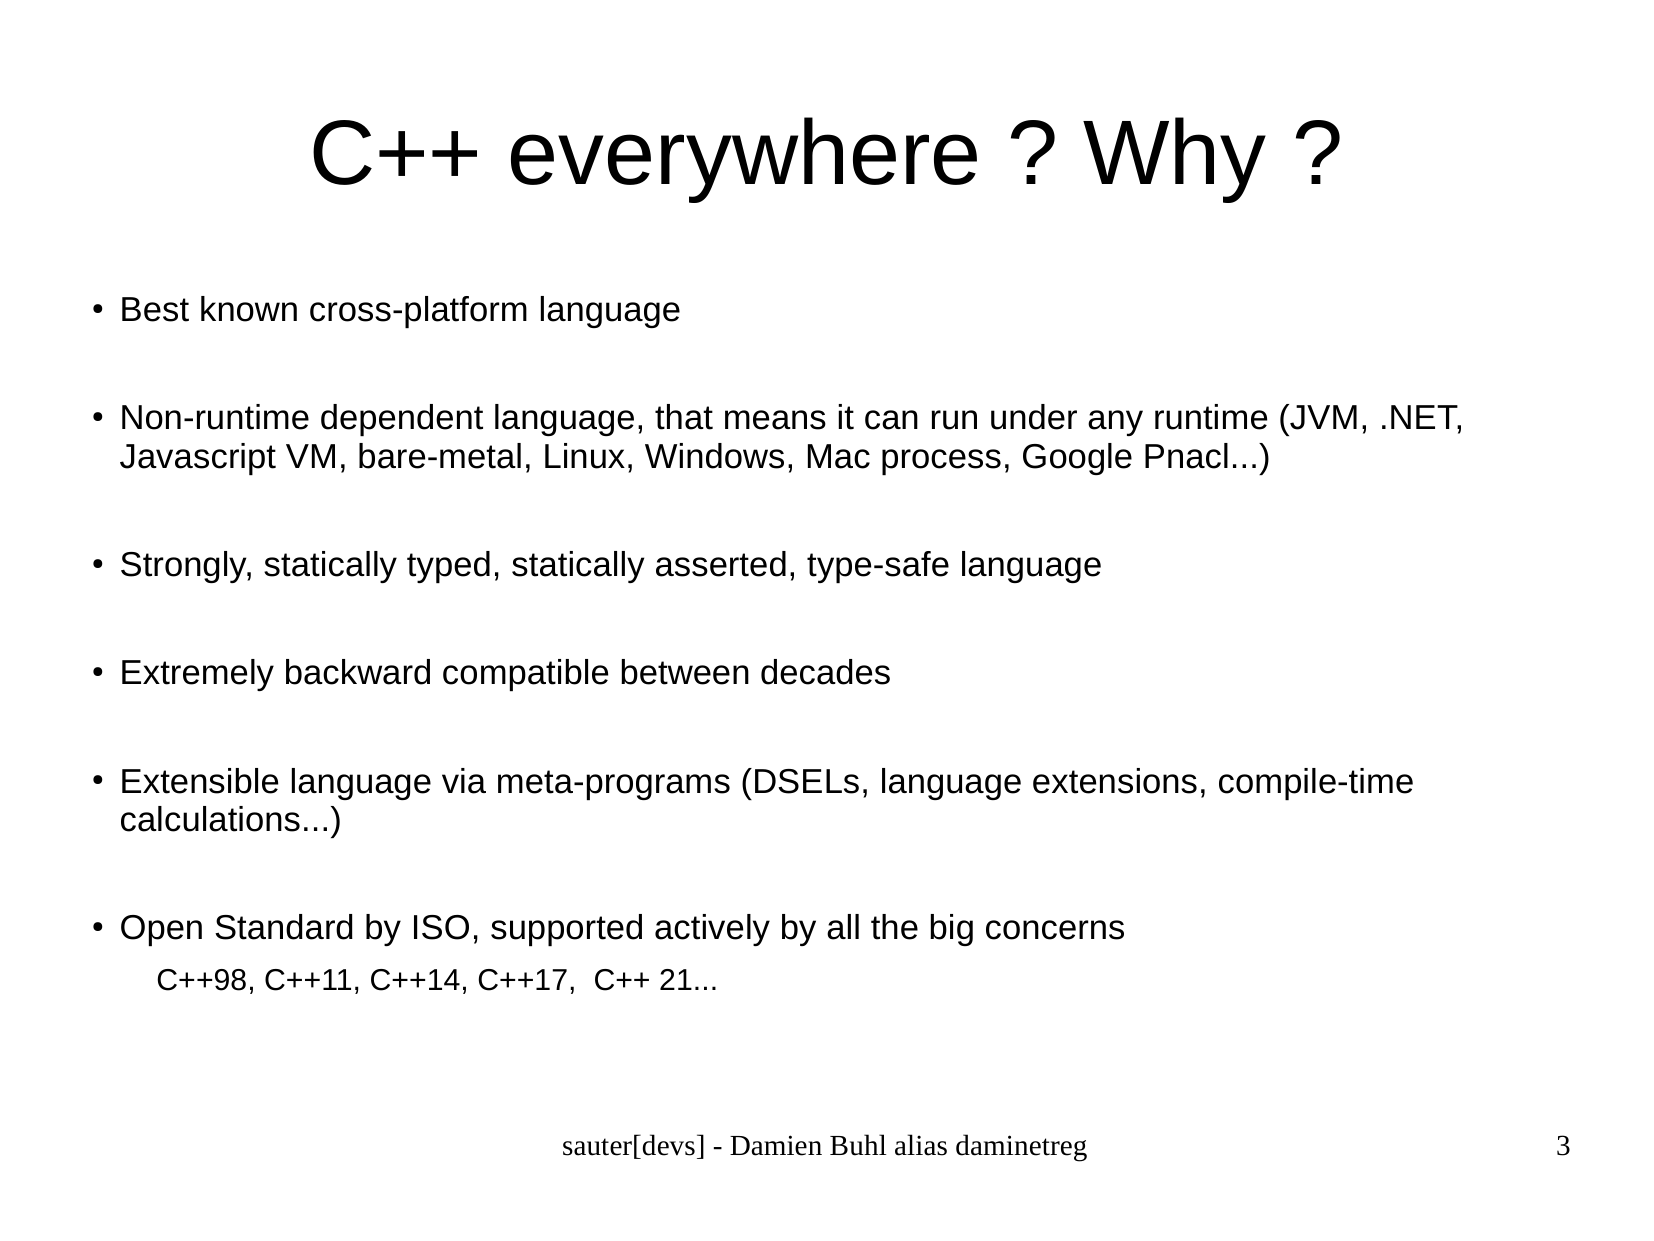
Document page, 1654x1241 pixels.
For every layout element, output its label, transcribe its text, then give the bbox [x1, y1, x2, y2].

list Best known cross-platform language Non-runtime dependent language, that means it can run under any runtime (JVM, .NET, Javascript VM, bare-metal, Linux, Windows, Mac process, Google Pnacl...) Strongly, statically typed, statically asserted, type-safe language Extremely backward compatible between decades Extensible language via meta-programs (DSELs, language extensions, compile-time calculations...) Open Standard by ISO, supported actively by all the big concerns C++98, C++11, C++14, C++17, C++ 21... [82, 290, 1571, 1010]
title C++ everywhere ? Why ? [82, 49, 1571, 257]
